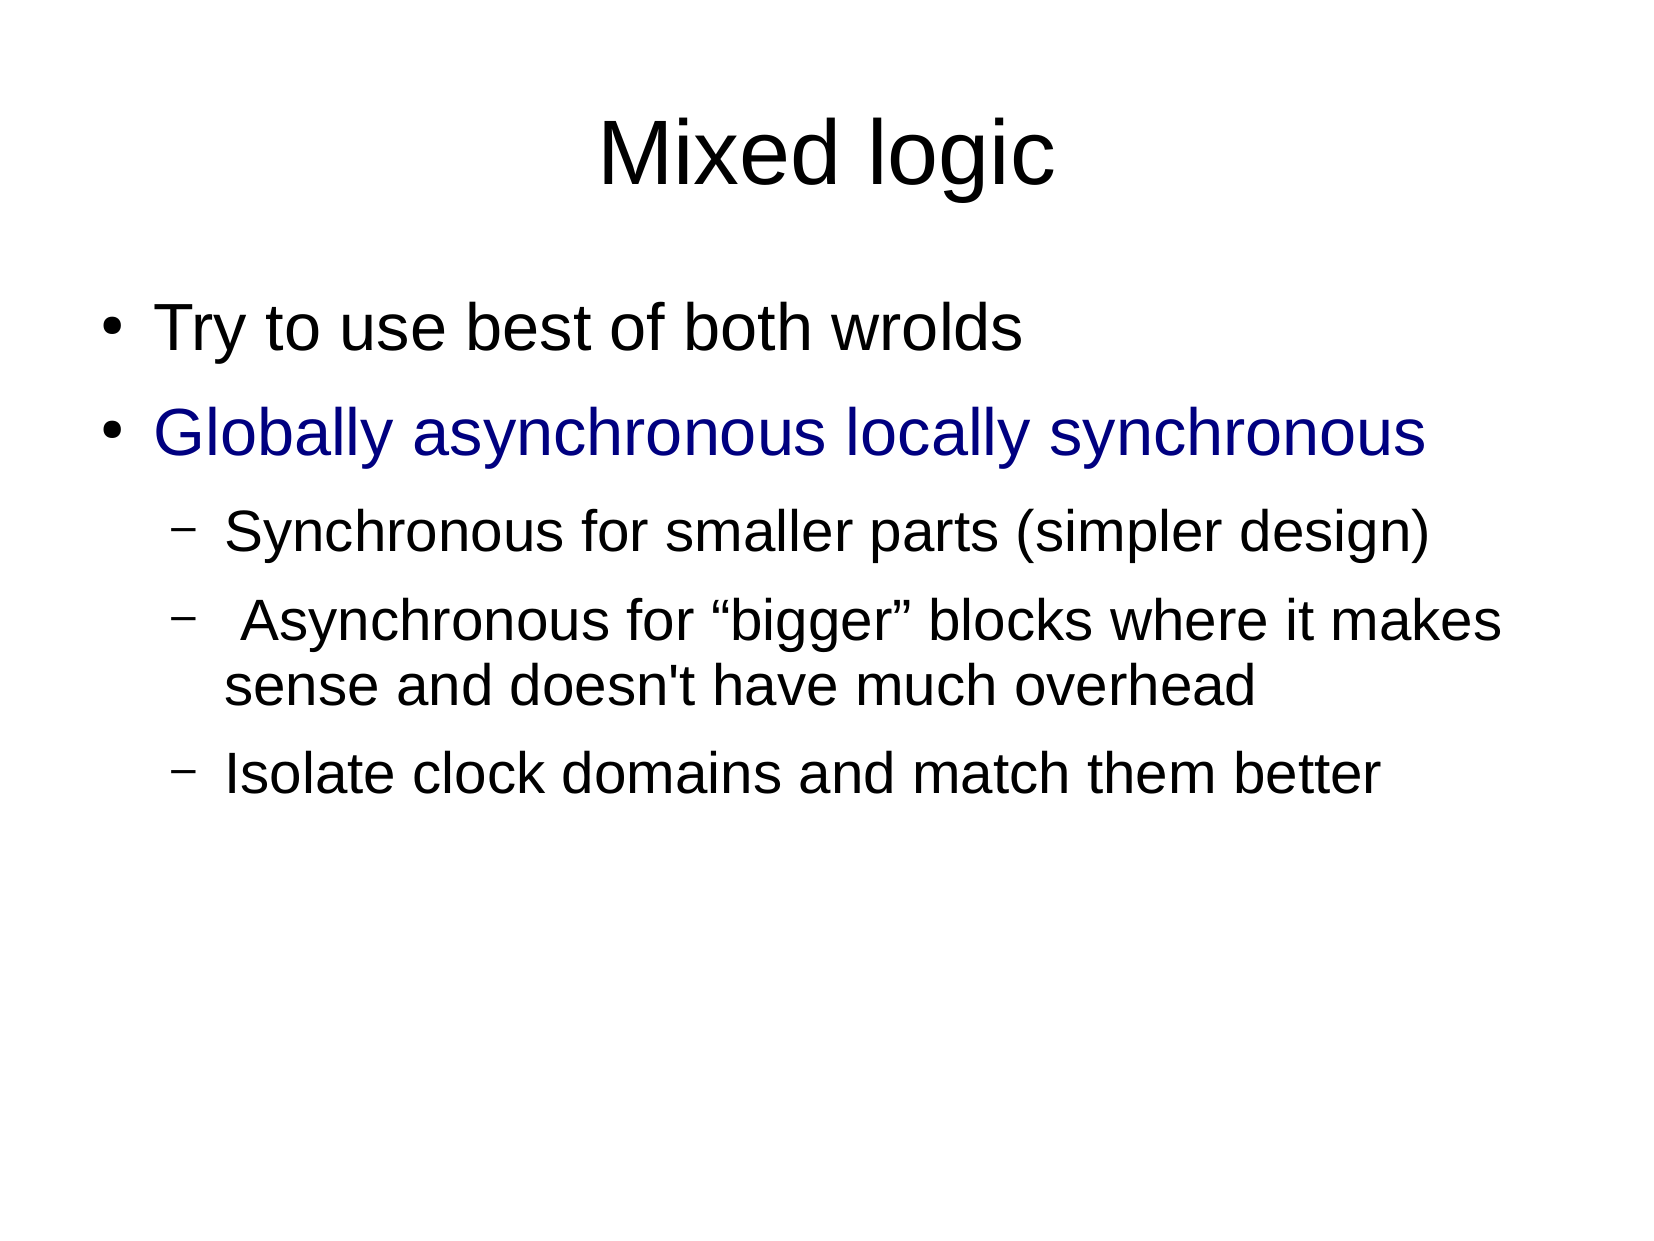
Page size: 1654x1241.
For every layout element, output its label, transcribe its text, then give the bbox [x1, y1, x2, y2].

title Mixed logic [82, 49, 1571, 257]
list Try to use best of both wrolds Globally asynchronous locally synchronous Synchronous for smaller parts (simpler design) Asynchronous for “bigger” blocks where it makes sense and doesn't have much overhead Isolate clock domains and match them better [82, 290, 1571, 1010]
